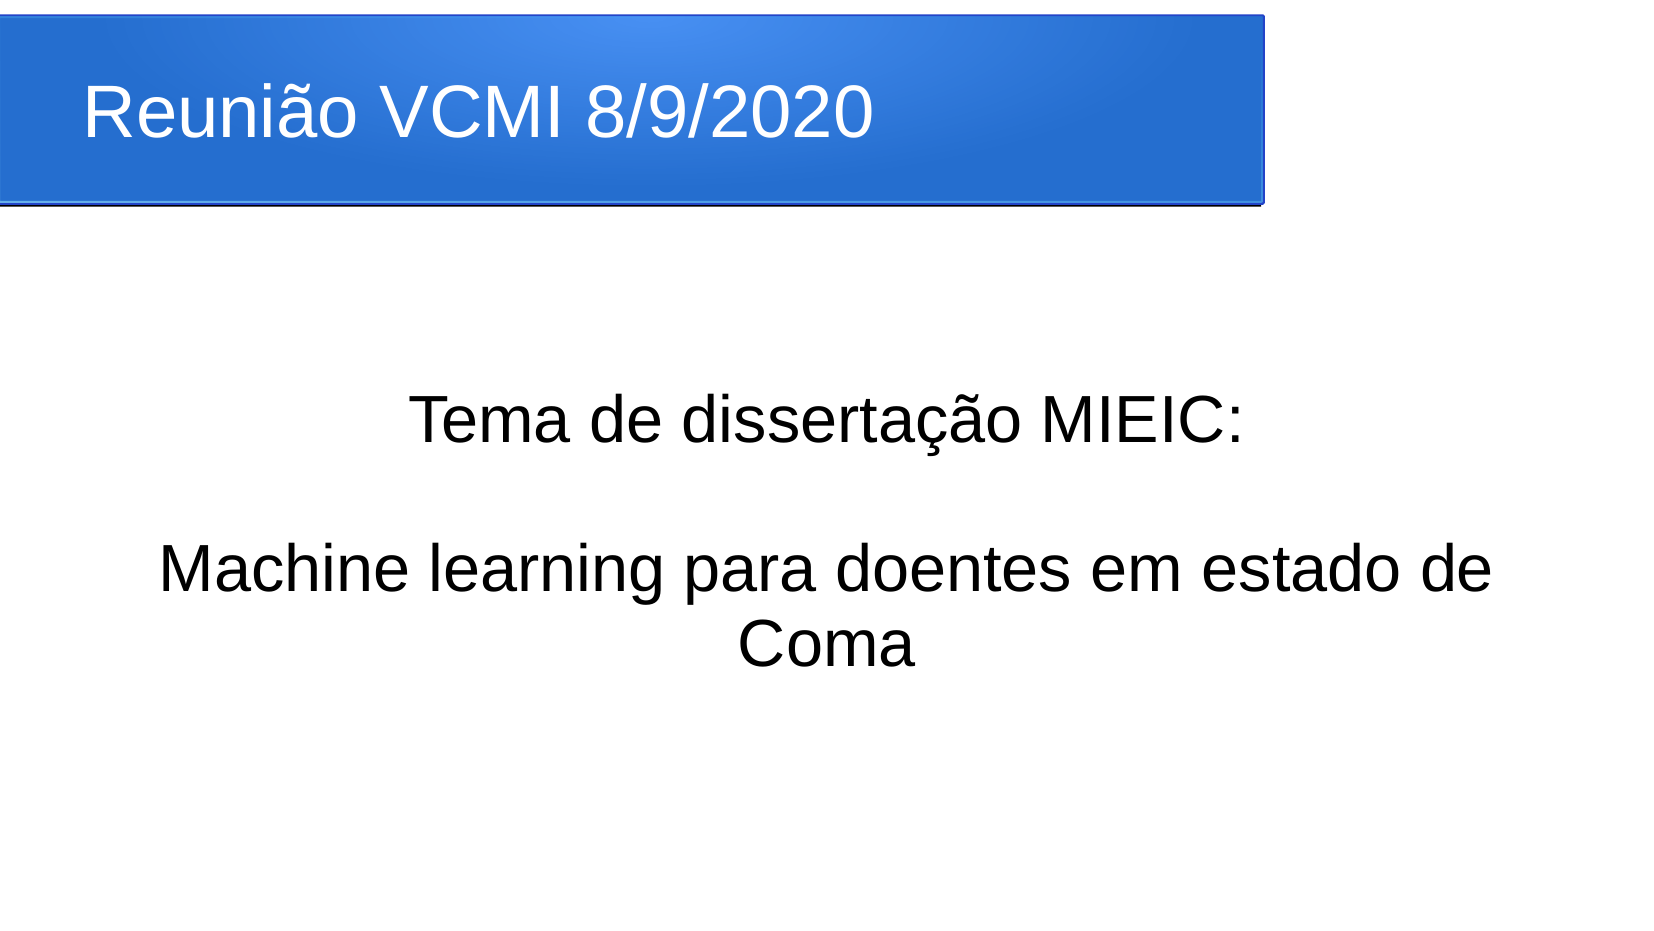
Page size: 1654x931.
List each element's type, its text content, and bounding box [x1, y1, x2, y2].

subtitle Tema de dissertação MIEIC: Machine learning para doentes em estado de Coma [82, 224, 1571, 764]
title Reunião VCMI 8/9/2020 [82, 35, 1235, 189]
